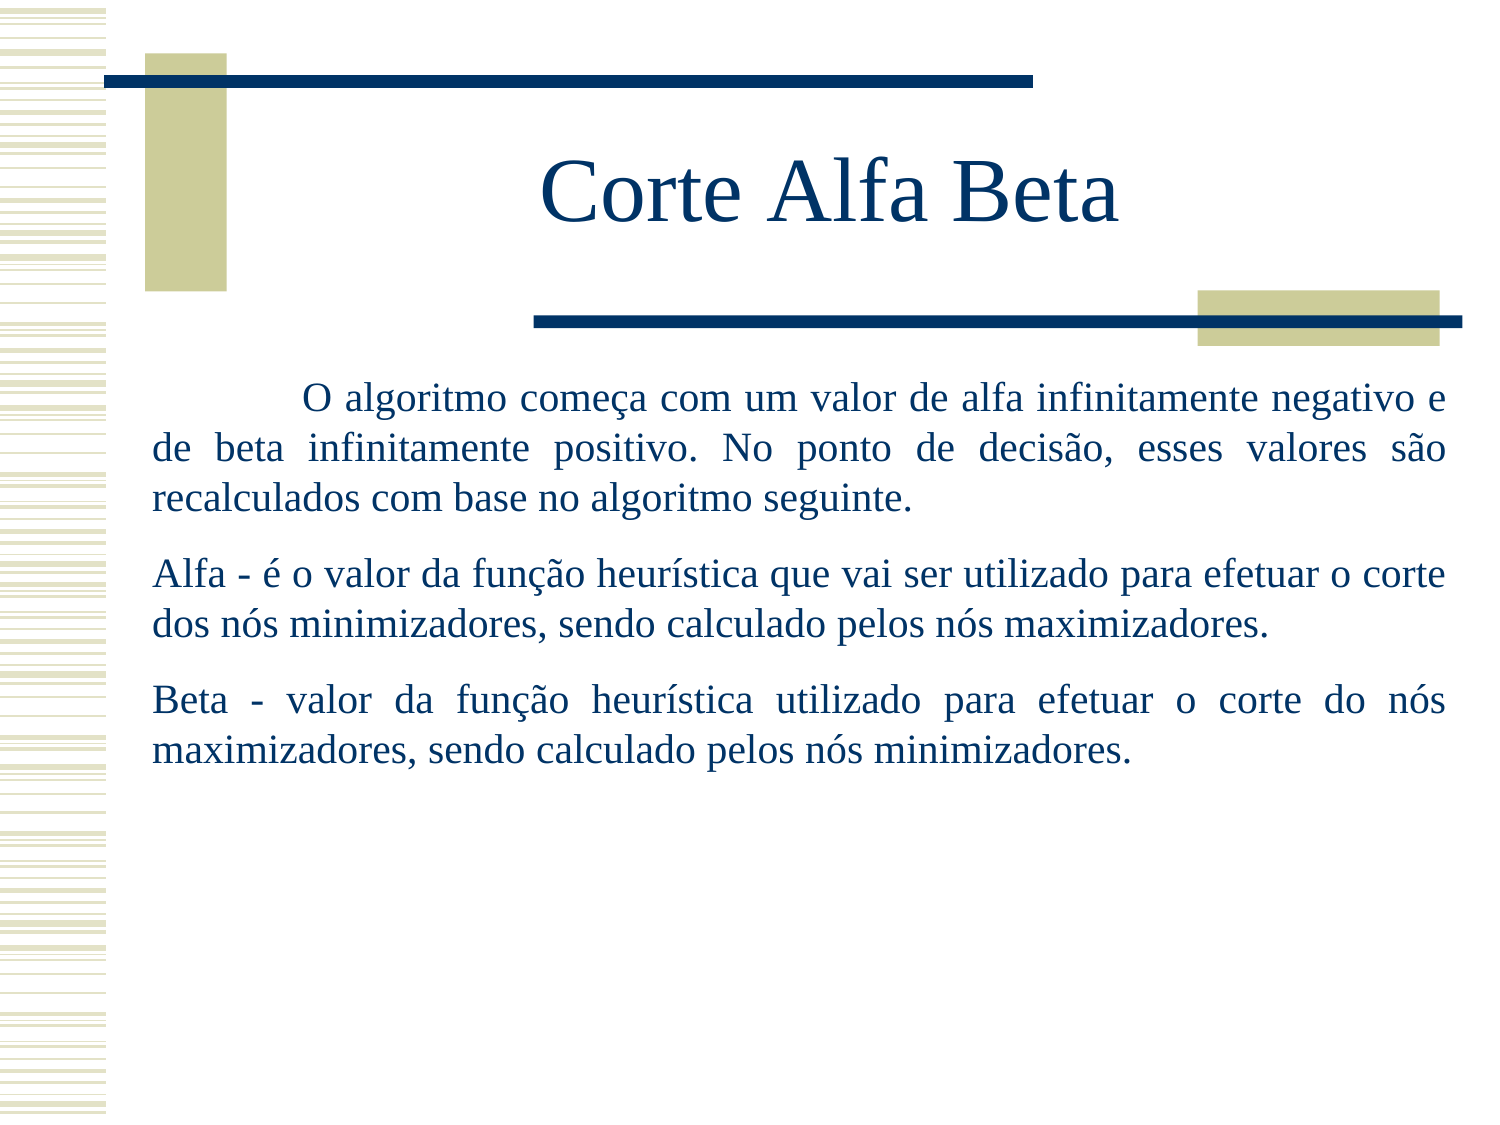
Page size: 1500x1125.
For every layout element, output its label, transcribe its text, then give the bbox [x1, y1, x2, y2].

text_box O algoritmo começa com um valor de alfa infinitamente negativo e de beta infinitamente positivo. No ponto de decisão, esses valores são recalculados com base no algoritmo seguinte. Alfa - é o valor da função heurística que vai ser utilizado para efetuar o corte dos nós minimizadores, sendo calculado pelos nós maximizadores. Beta - valor da função heurística utilizado para efetuar o corte do nós maximizadores, sendo calculado pelos nós minimizadores. [137, 362, 1463, 781]
title Corte Alfa Beta [225, 99, 1436, 288]
